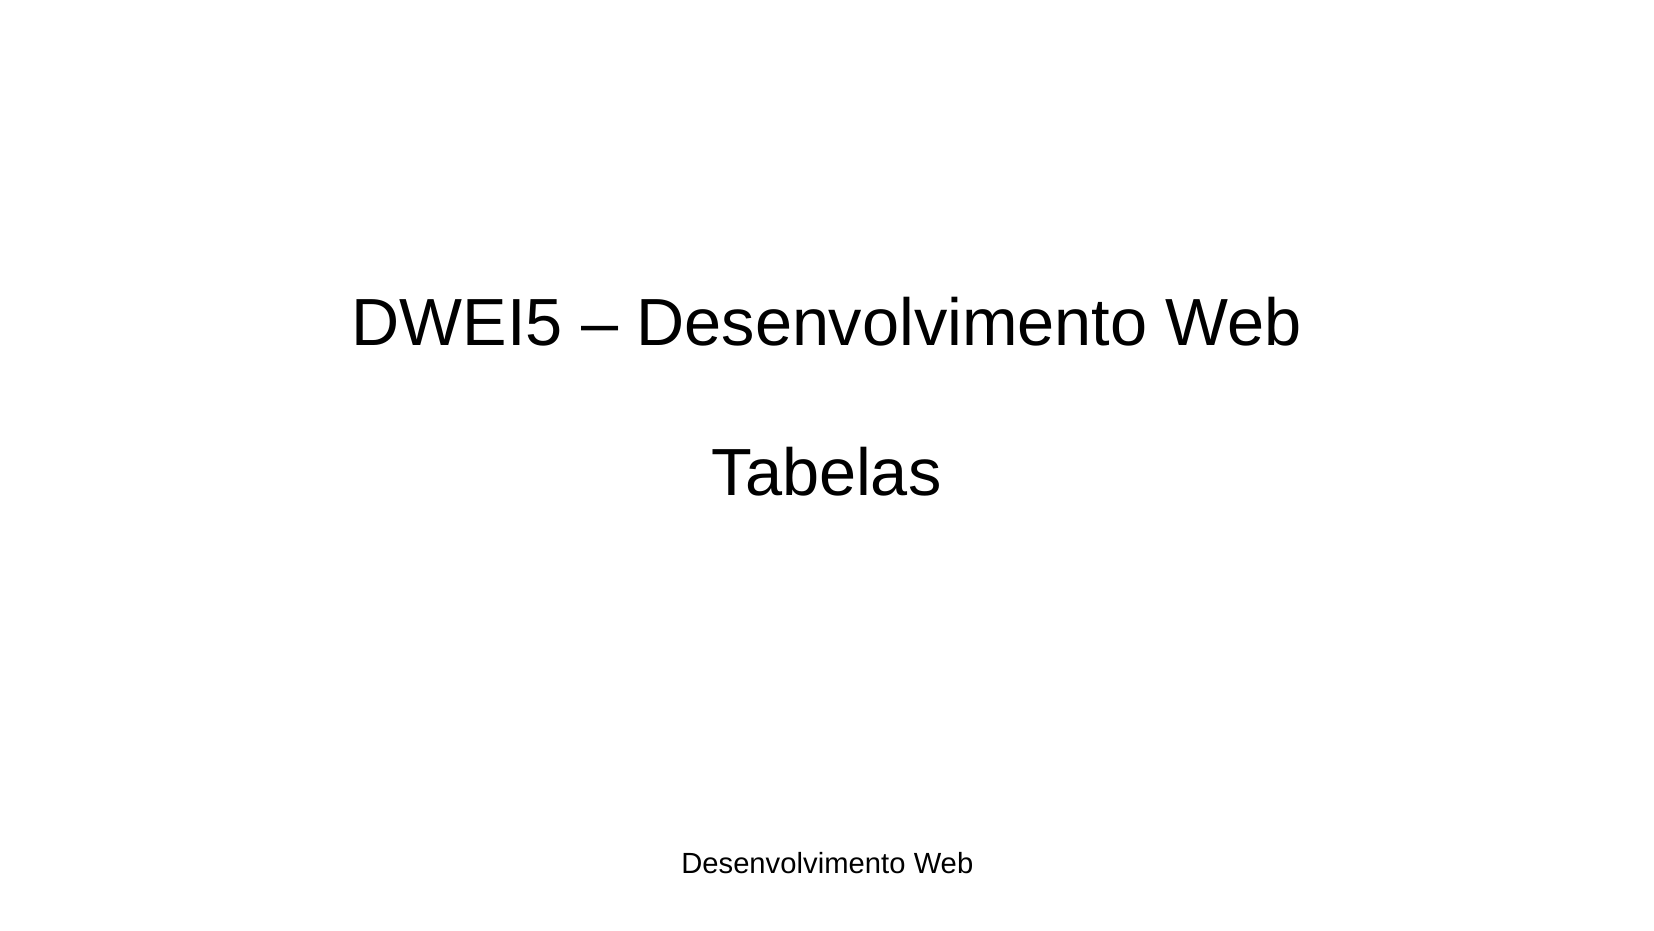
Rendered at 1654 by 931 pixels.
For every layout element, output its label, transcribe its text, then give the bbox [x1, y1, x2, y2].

subtitle DWEI5 – Desenvolvimento Web Tabelas [82, 37, 1571, 758]
